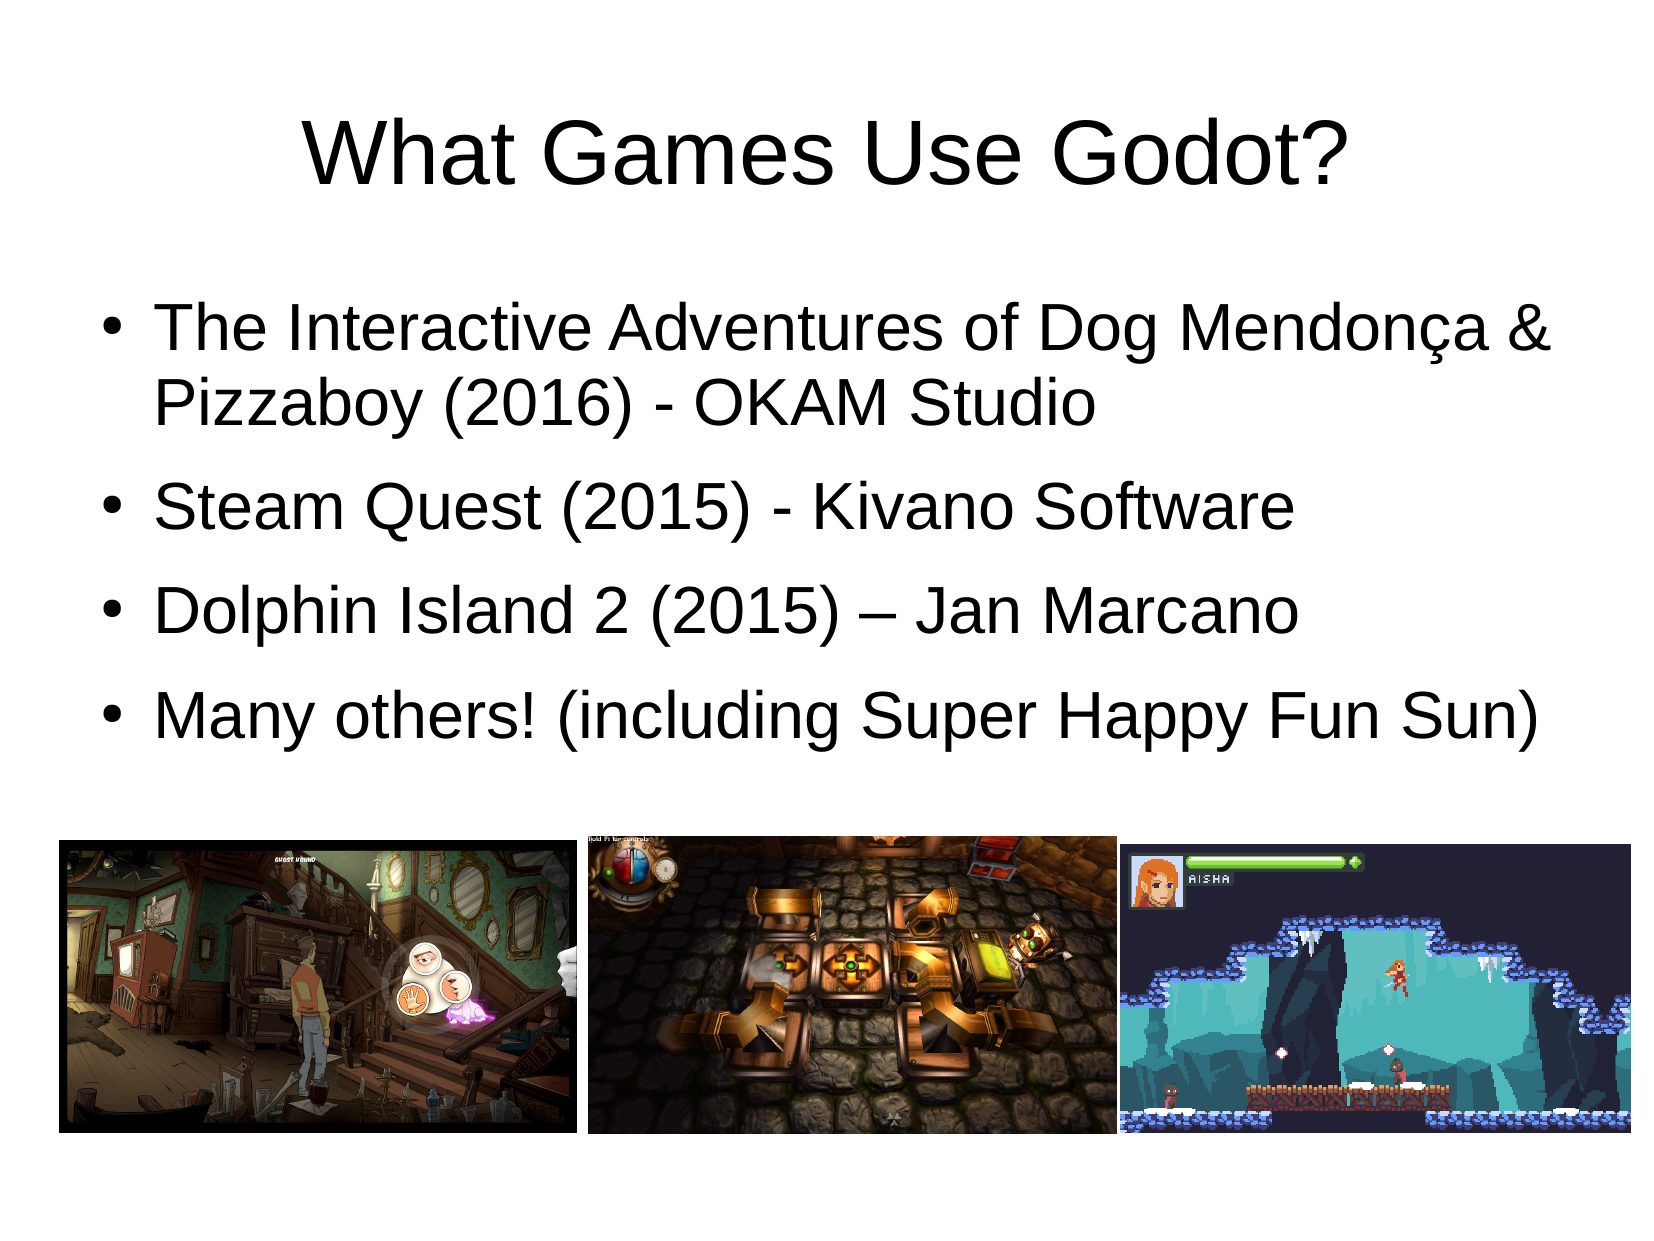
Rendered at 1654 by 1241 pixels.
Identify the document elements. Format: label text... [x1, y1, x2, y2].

list The Interactive Adventures of Dog Mendonça & Pizzaboy (2016) - OKAM Studio Steam Quest (2015) - Kivano Software Dolphin Island 2 (2015) – Jan Marcano Many others! (including Super Happy Fun Sun) [82, 290, 1571, 1010]
picture [59, 840, 577, 1133]
title What Games Use Godot? [82, 49, 1571, 257]
picture [588, 836, 1117, 1134]
picture [1120, 844, 1631, 1133]
